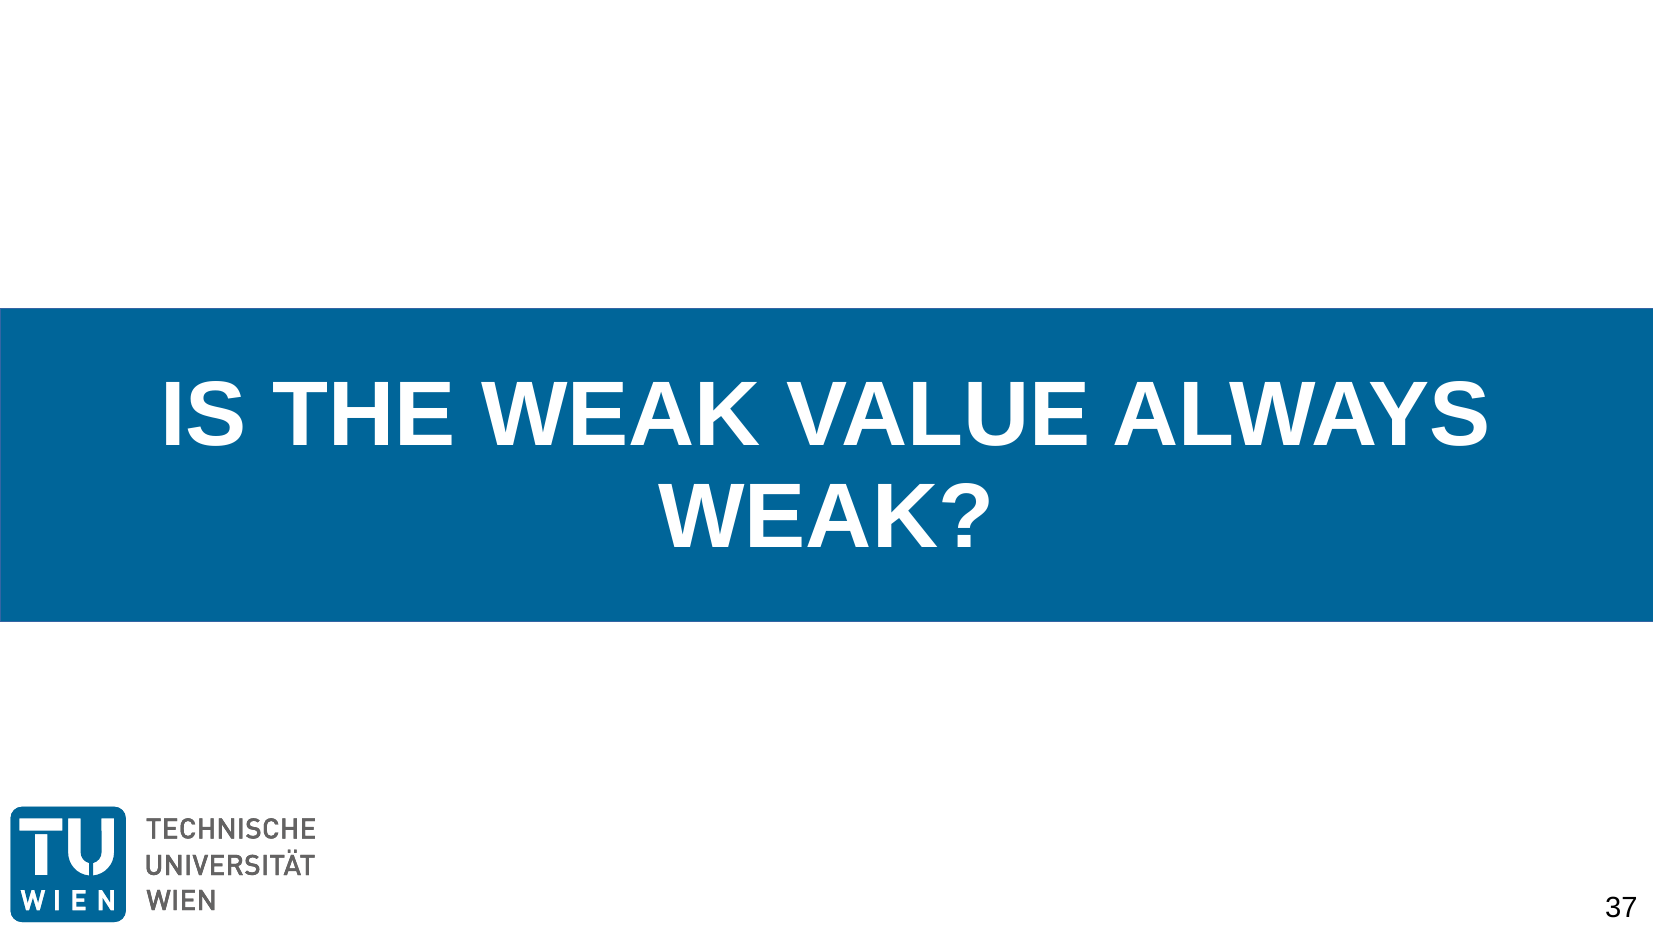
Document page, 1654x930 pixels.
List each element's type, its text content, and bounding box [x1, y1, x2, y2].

title IS THE WEAK VALUE ALWAYS WEAK? [0, 308, 1653, 622]
